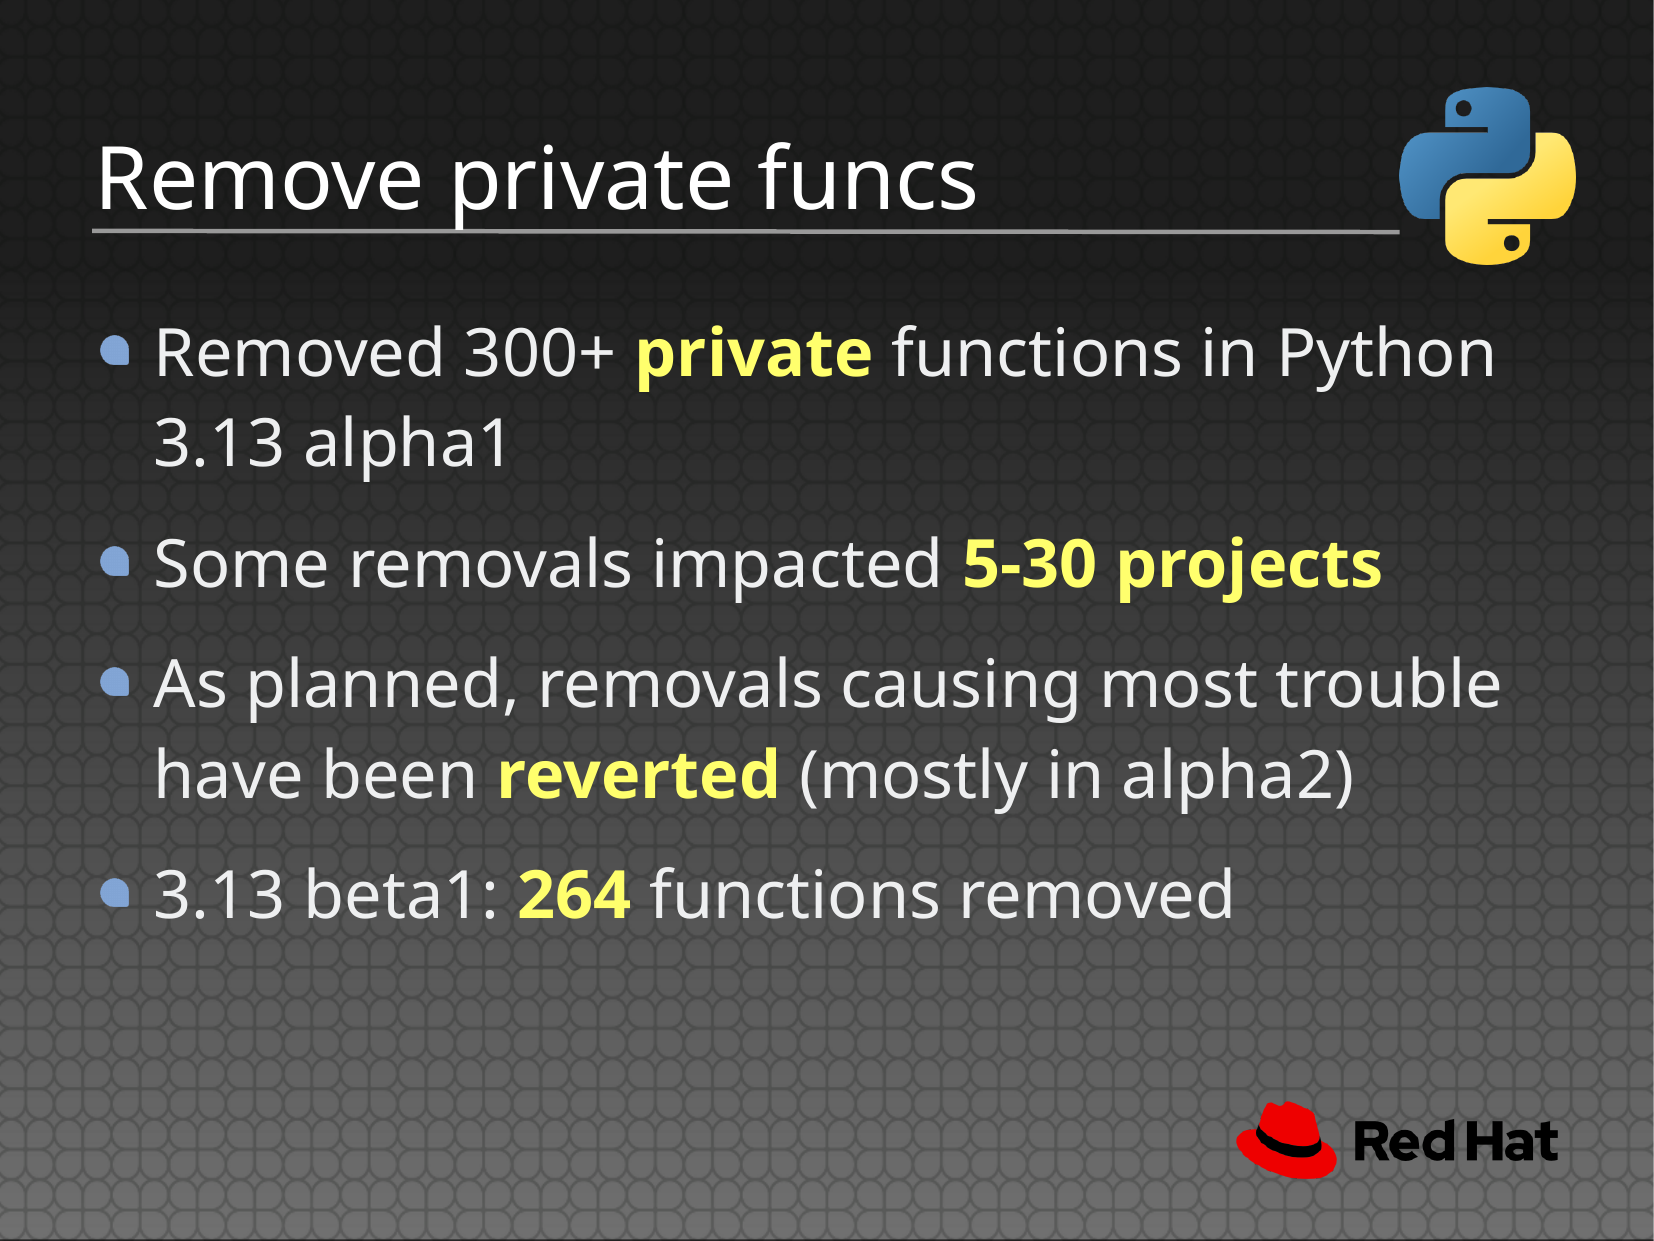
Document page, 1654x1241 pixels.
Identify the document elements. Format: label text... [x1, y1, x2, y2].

list Removed 300+ private functions in Python 3.13 alpha1 Some removals impacted 5-30 projects As planned, removals causing most trouble have been reverted (mostly in alpha2) 3.13 beta1: 264 functions removed [82, 304, 1629, 1045]
title Remove private funcs [94, 100, 1426, 251]
picture [0, 0, 1654, 1241]
